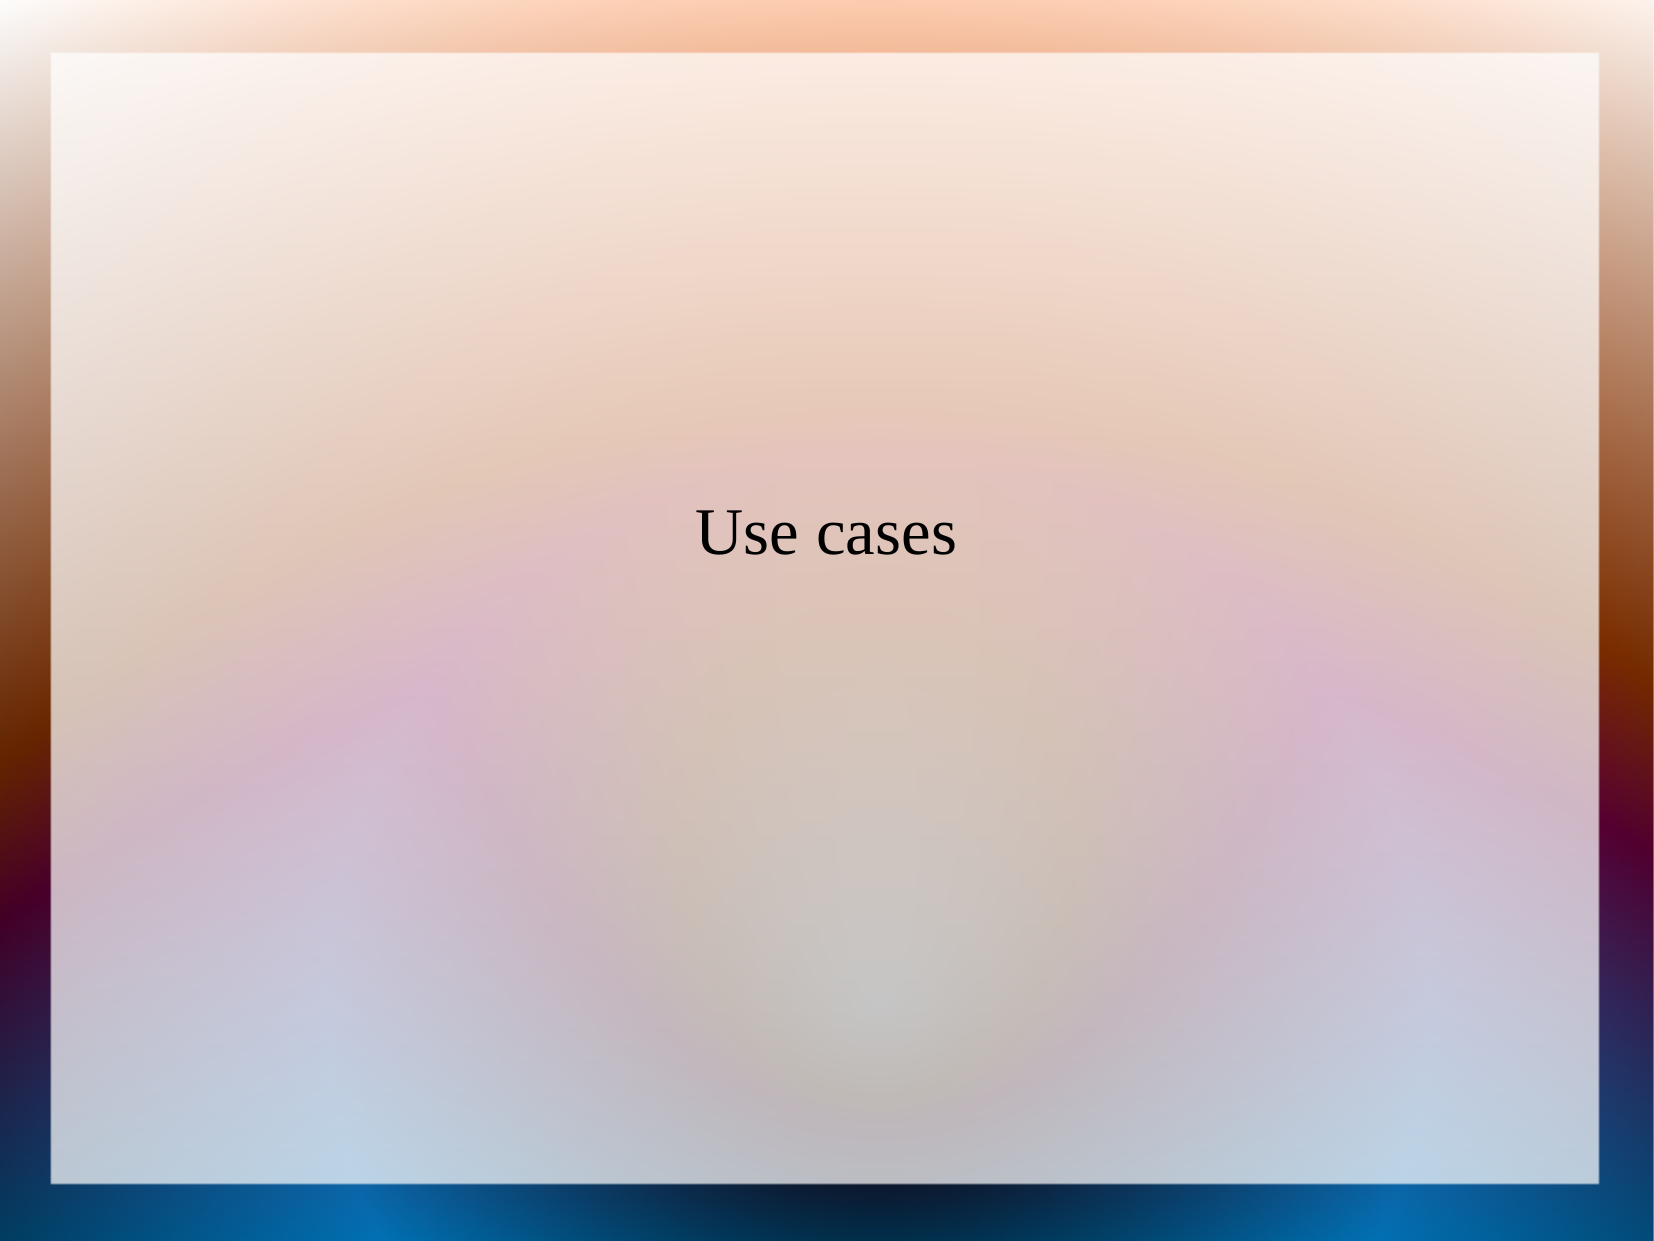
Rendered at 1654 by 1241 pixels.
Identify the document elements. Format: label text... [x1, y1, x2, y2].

subtitle Use cases [82, 55, 1571, 1010]
picture [0, 0, 1654, 1241]
